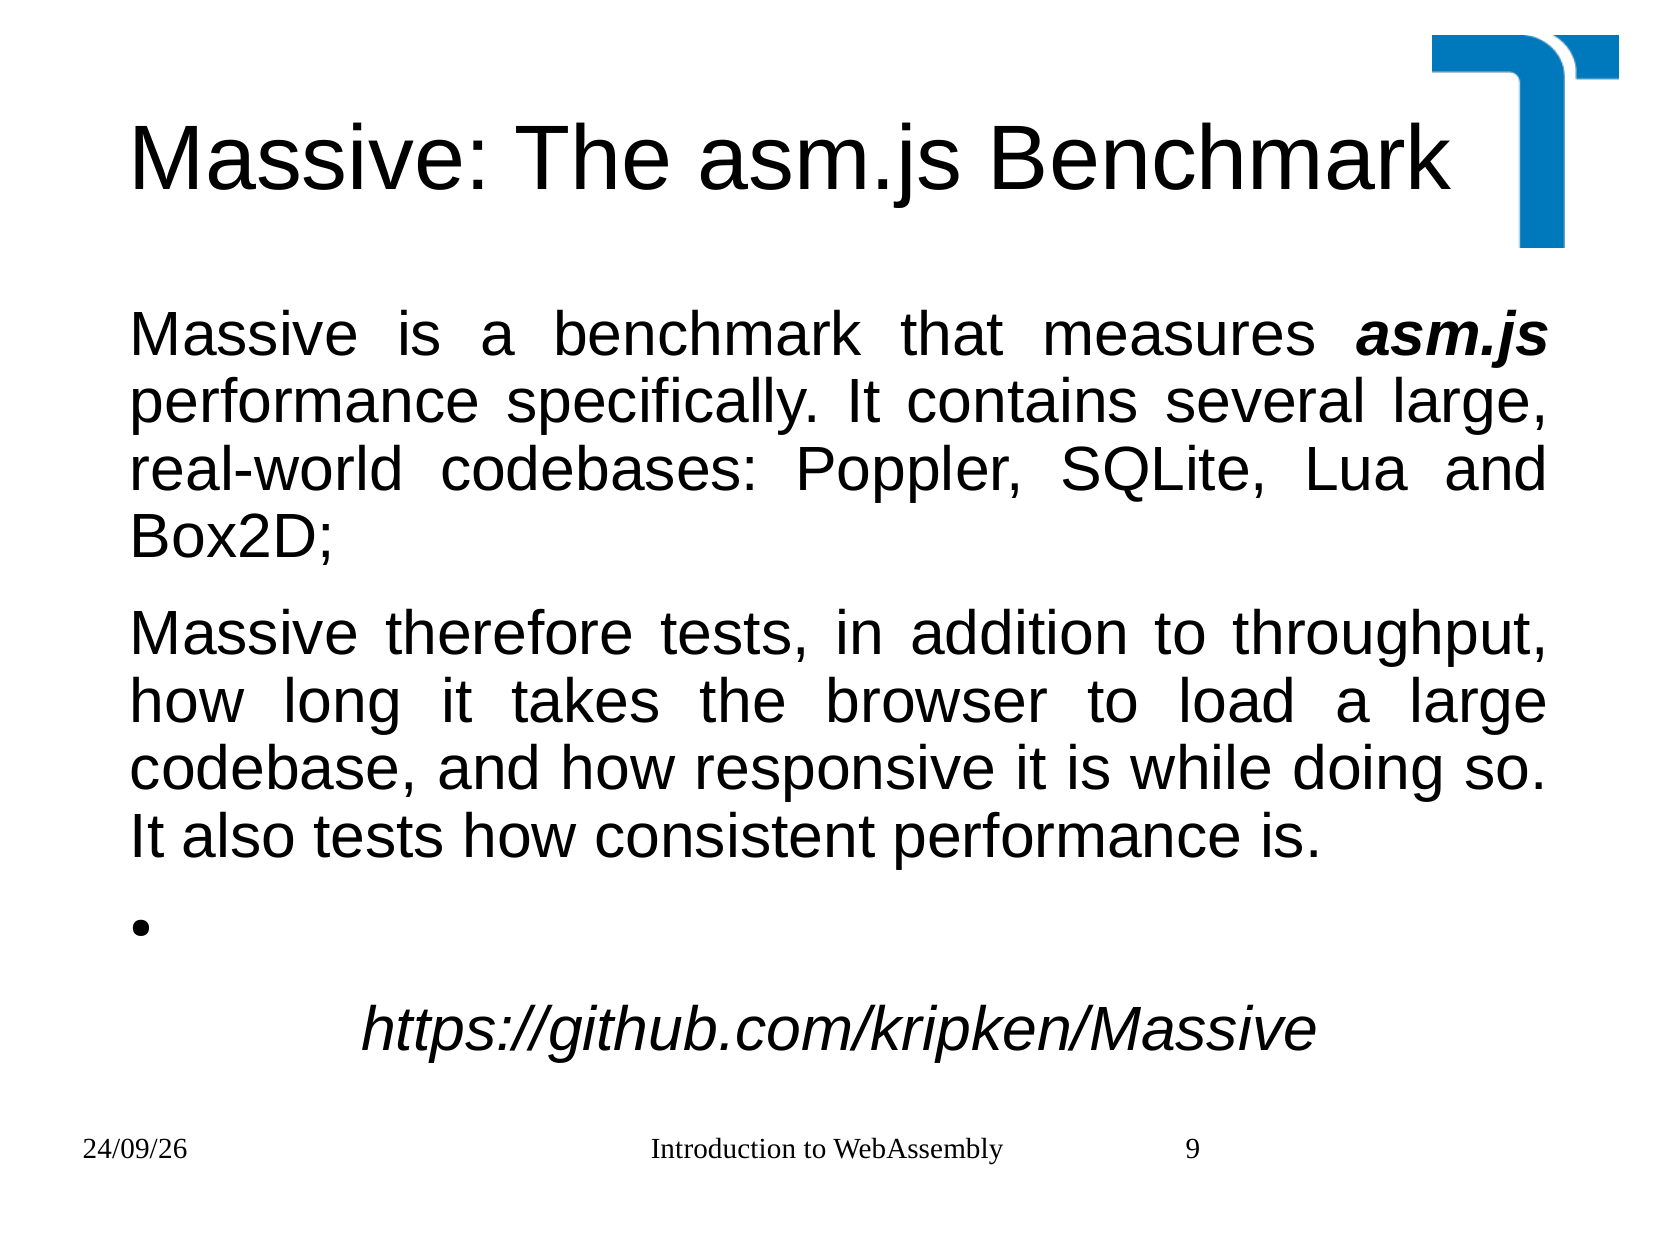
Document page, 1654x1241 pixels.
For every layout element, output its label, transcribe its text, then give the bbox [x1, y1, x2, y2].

title Massive: The asm.js Benchmark [82, 49, 1501, 257]
text_box [1185, 1129, 1571, 1216]
text_box Introduction to WebAssembly [565, 1129, 1090, 1216]
text_box 07/09/2017 [82, 1129, 468, 1216]
list Massive is a benchmark that measures asm.js performance specifically. It contains several large, real-world codebases: Poppler, SQLite, Lua and Box2D; Massive therefore tests, in addition to throughput, how long it takes the browser to load a large codebase, and how responsive it is while doing so. It also tests how consistent performance is. https://github.com/kripken/Massive [129, 301, 1571, 1092]
